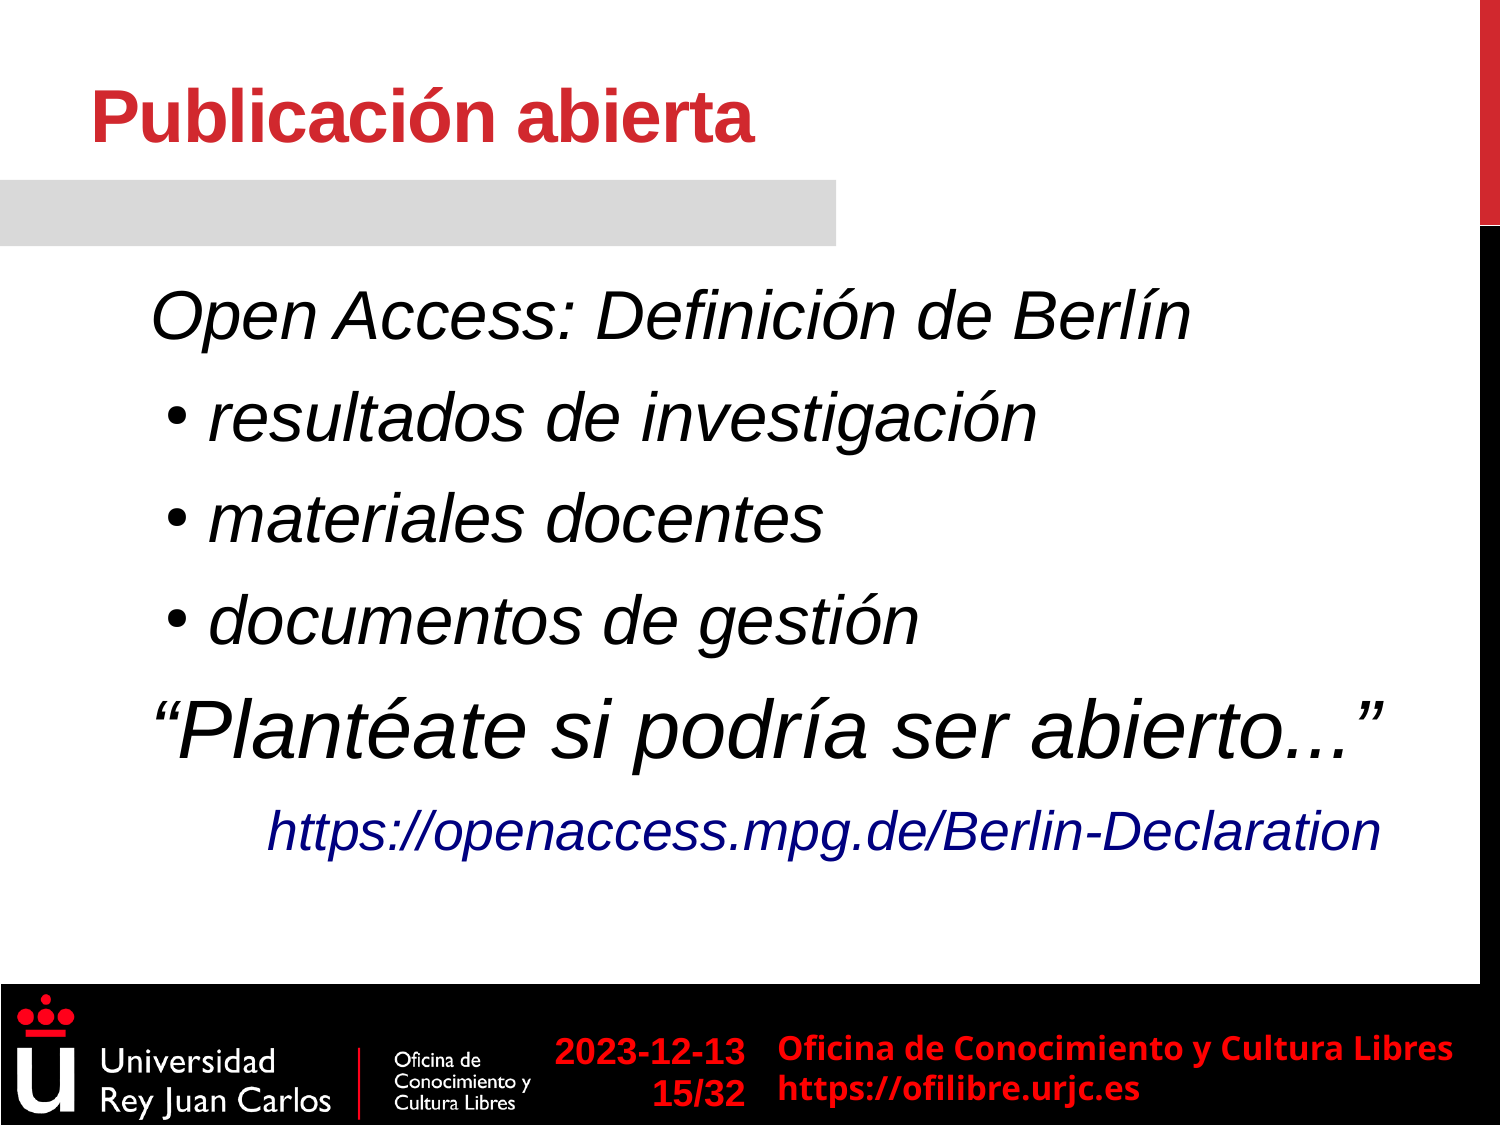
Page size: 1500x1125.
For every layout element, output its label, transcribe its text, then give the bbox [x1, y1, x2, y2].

picture [17, 994, 531, 1120]
list Open Access: Definición de Berlín resultados de investigación materiales docentes documentos de gestión “Plantéate si podría ser abierto...” https://openaccess.mpg.de/Berlin-Declaration [135, 270, 1411, 916]
title [75, 15, 1425, 172]
text_box Publicación abierta [0, 24, 1326, 172]
